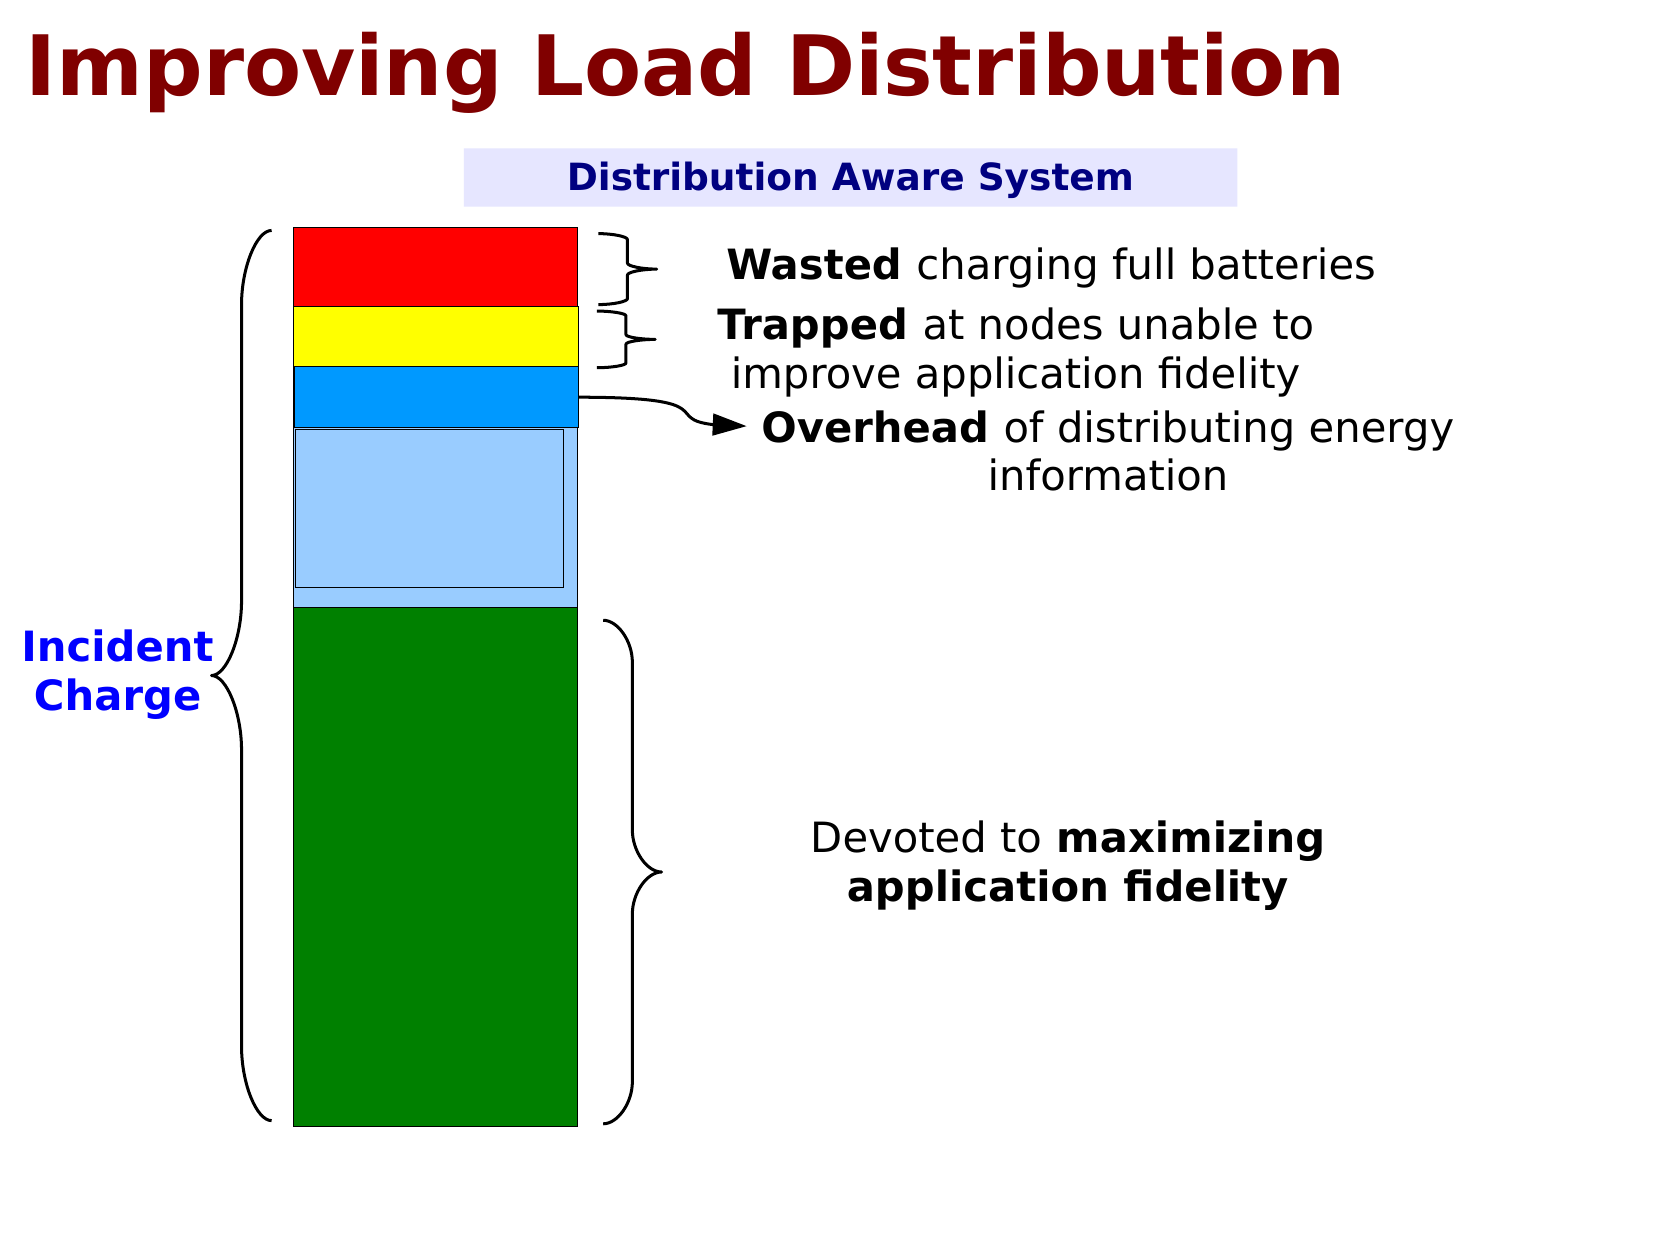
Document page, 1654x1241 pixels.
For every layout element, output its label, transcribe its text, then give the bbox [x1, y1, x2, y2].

text_box Devoted to maximizing application fidelity [663, 806, 1473, 925]
title Improving Load Distribution [25, 18, 1438, 116]
text_box Trapped at nodes unable to improve application fidelity [651, 293, 1380, 406]
text_box Wasted charging full batteries [644, 233, 1459, 297]
text_box [293, 227, 579, 1127]
text_box Distribution Aware System [463, 148, 1238, 207]
text_box Overhead of distributing energy information [700, 396, 1516, 508]
text_box Incident Charge [0, 615, 236, 728]
